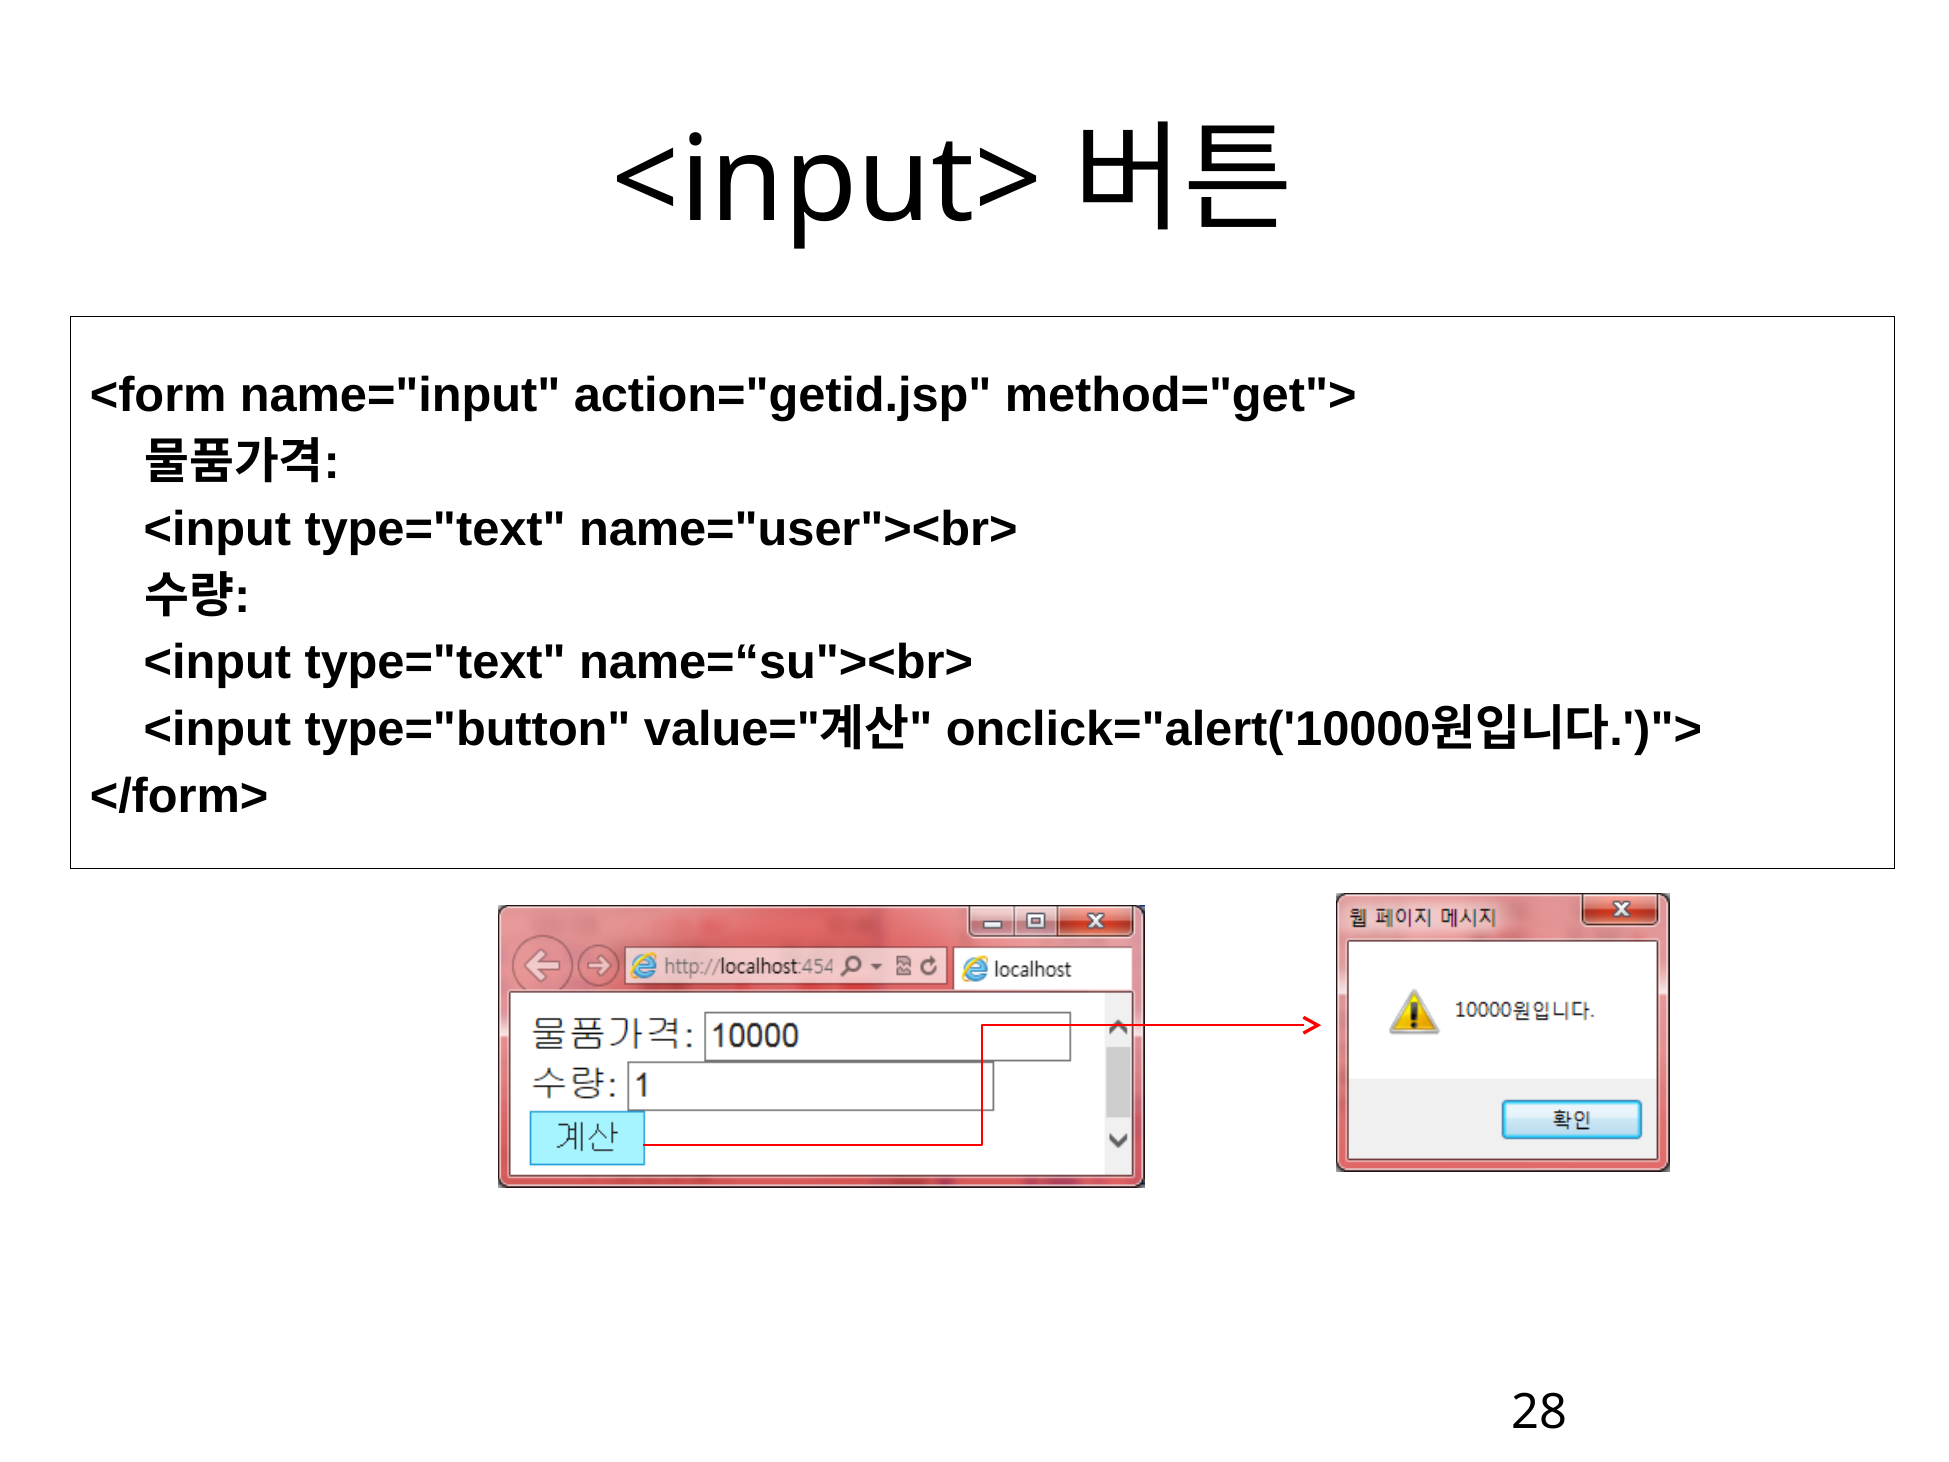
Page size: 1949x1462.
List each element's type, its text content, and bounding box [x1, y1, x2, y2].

slide_number <숫자> [1496, 1372, 1899, 1462]
picture [498, 905, 1145, 1188]
title <input> 버튼 [156, 92, 1749, 255]
picture [1336, 893, 1670, 1173]
text_box <form name="input" action="getid.jsp" method="get"> 물품가격: <input type="text" name="user"><br> 수량: <input type="text" name=“su"><br> <input type="button" value="계산" onclick="alert('10000원입니다.')"> </form> [70, 316, 1895, 869]
